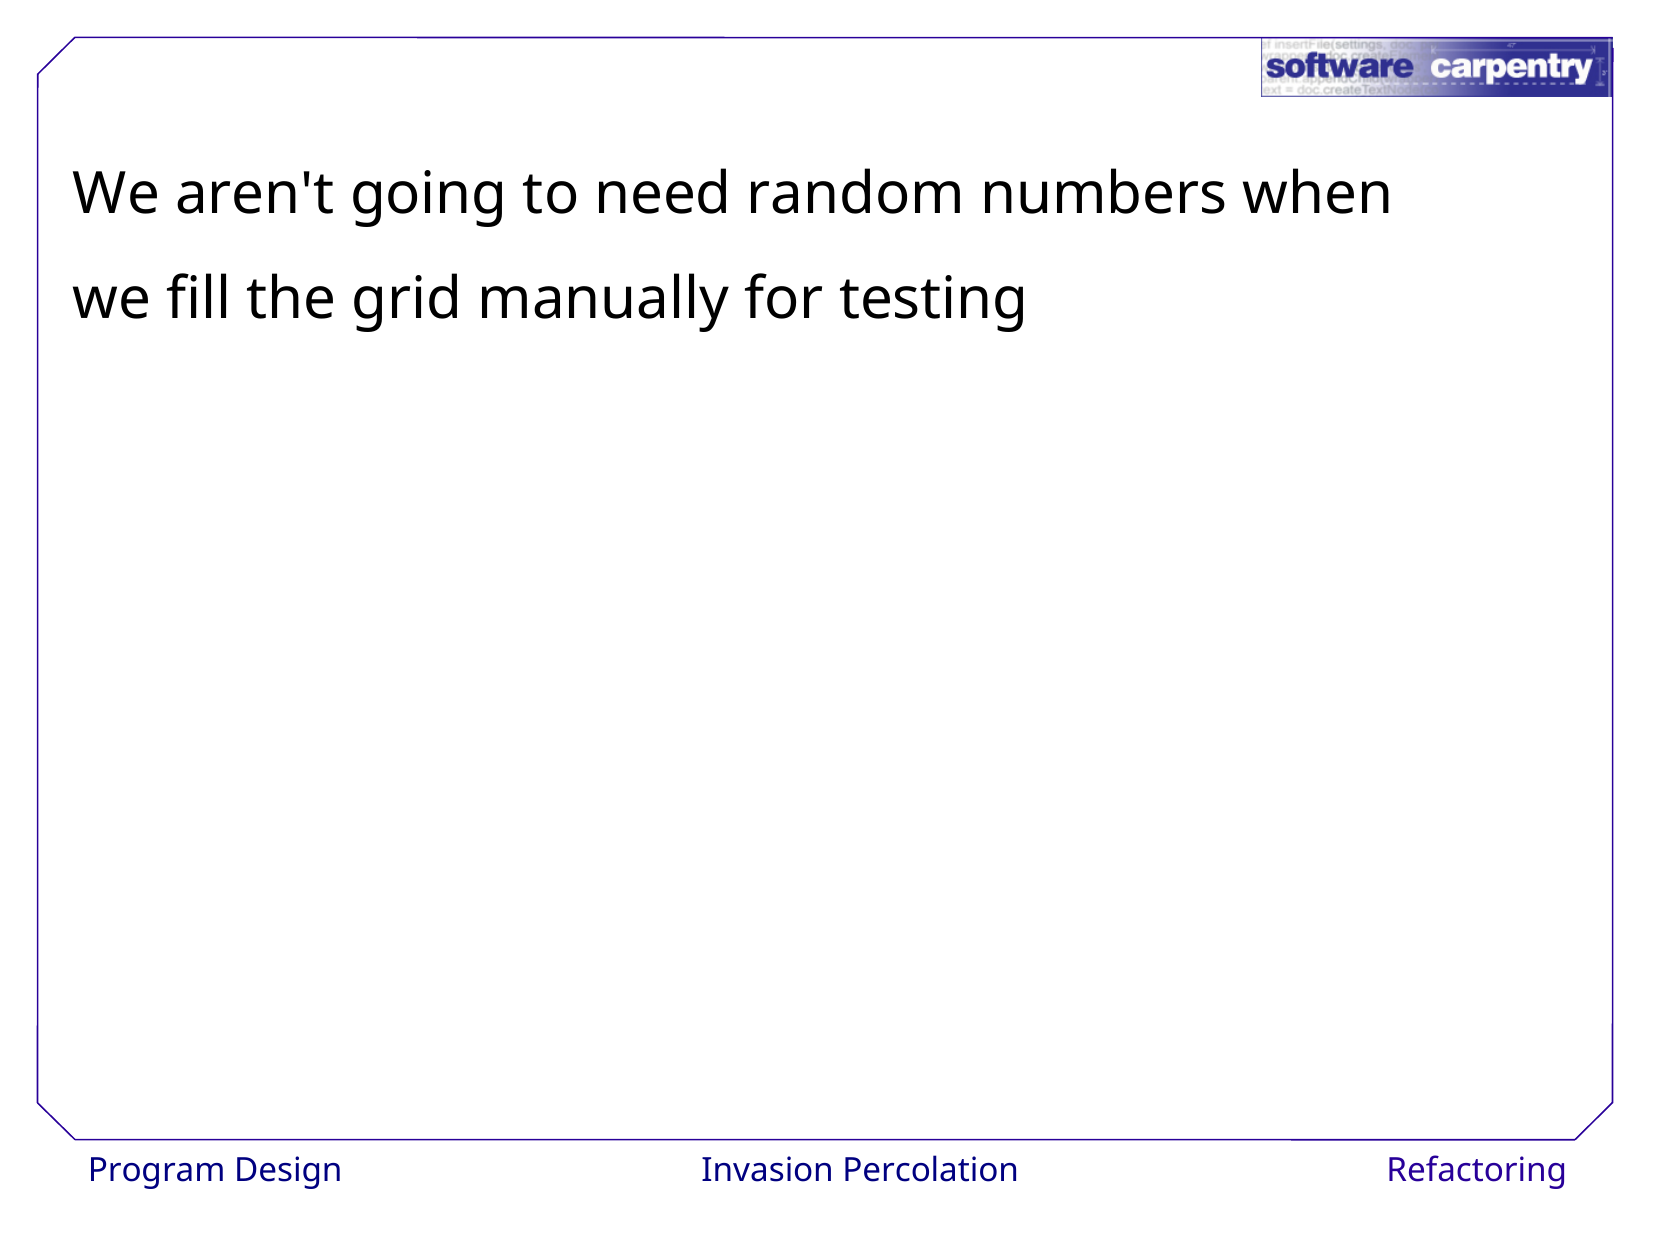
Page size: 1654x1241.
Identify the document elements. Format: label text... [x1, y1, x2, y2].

text_box We aren't going to need random numbers when we fill the grid manually for testing [58, 112, 1559, 338]
picture [1261, 39, 1613, 97]
